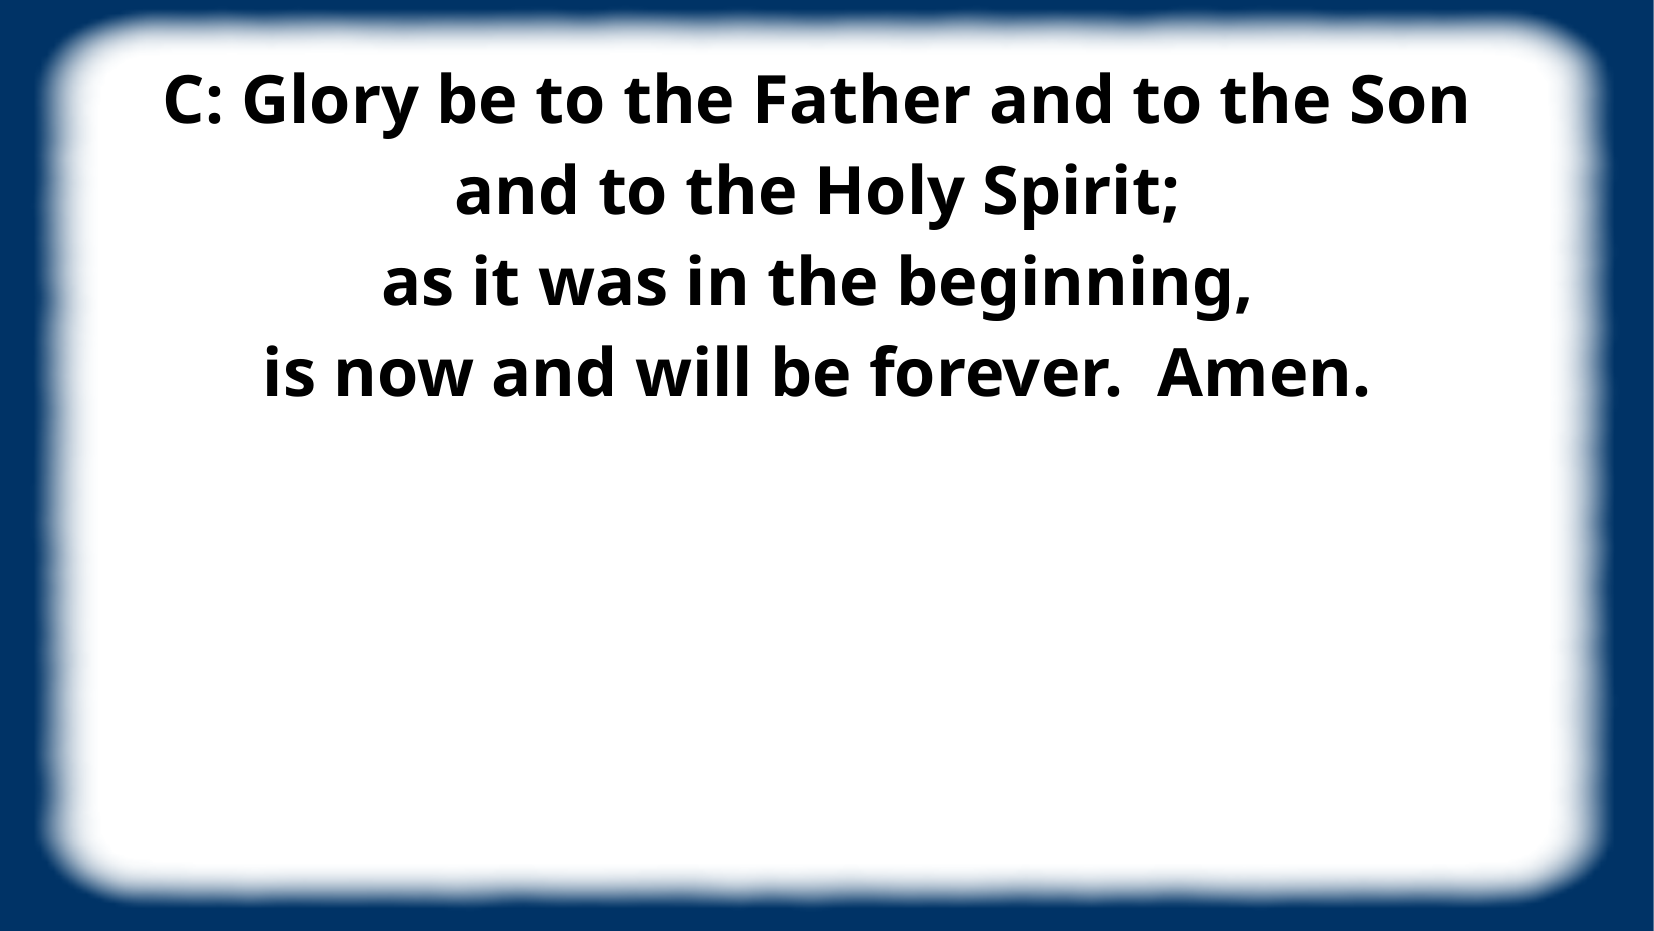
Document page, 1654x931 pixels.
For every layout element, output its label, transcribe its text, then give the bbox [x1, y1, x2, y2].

picture [0, 0, 1654, 931]
text_box C: Glory be to the Father and to the Son and to the Holy Spirit; as it was in the beginning, is now and will be forever. Amen. [90, 45, 1546, 487]
